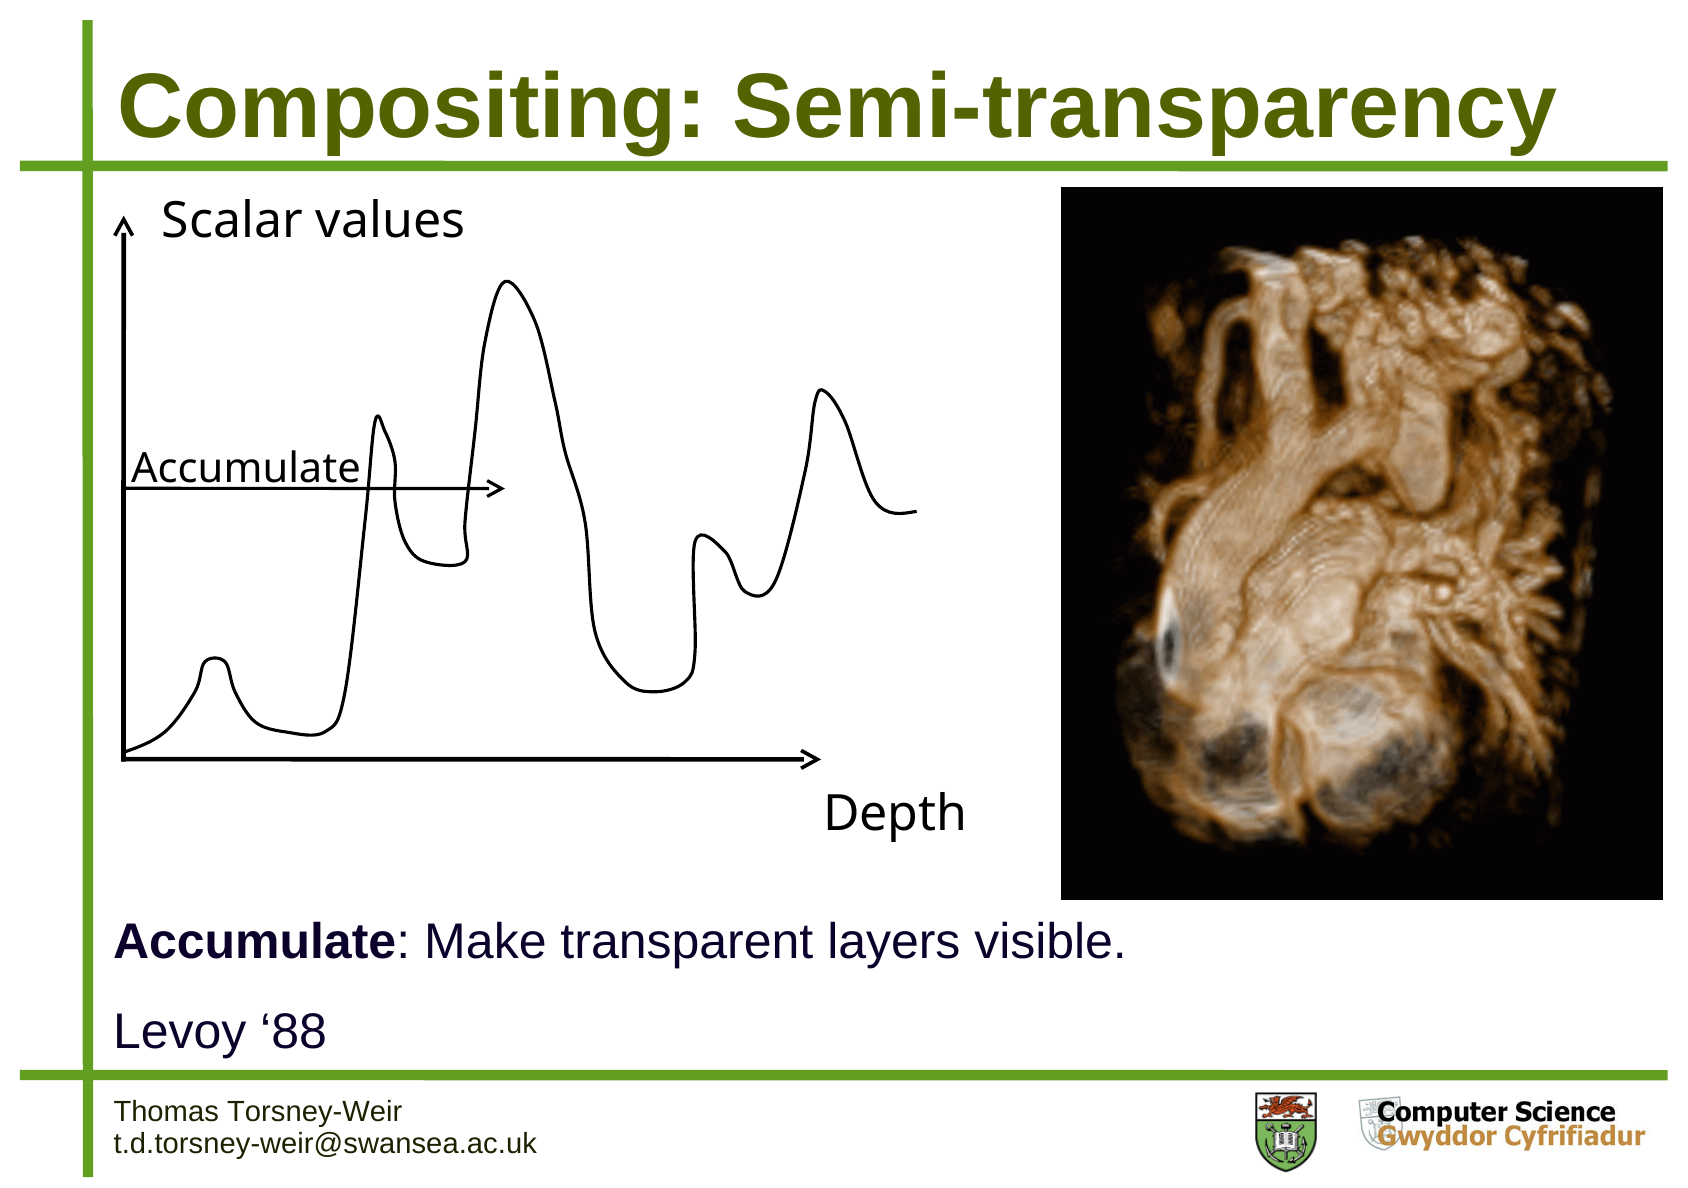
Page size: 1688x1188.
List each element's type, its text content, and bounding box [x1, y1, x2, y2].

picture [1061, 187, 1663, 901]
picture [1240, 1092, 1654, 1173]
text_box Depth [808, 772, 983, 849]
text_box Scalar values [146, 180, 490, 256]
title Compositing: Semi-transparency [101, 29, 1666, 166]
text_box Accumulate [116, 433, 376, 500]
text_box Accumulate: Make transparent layers visible. Levoy ‘88 [98, 912, 1674, 1066]
